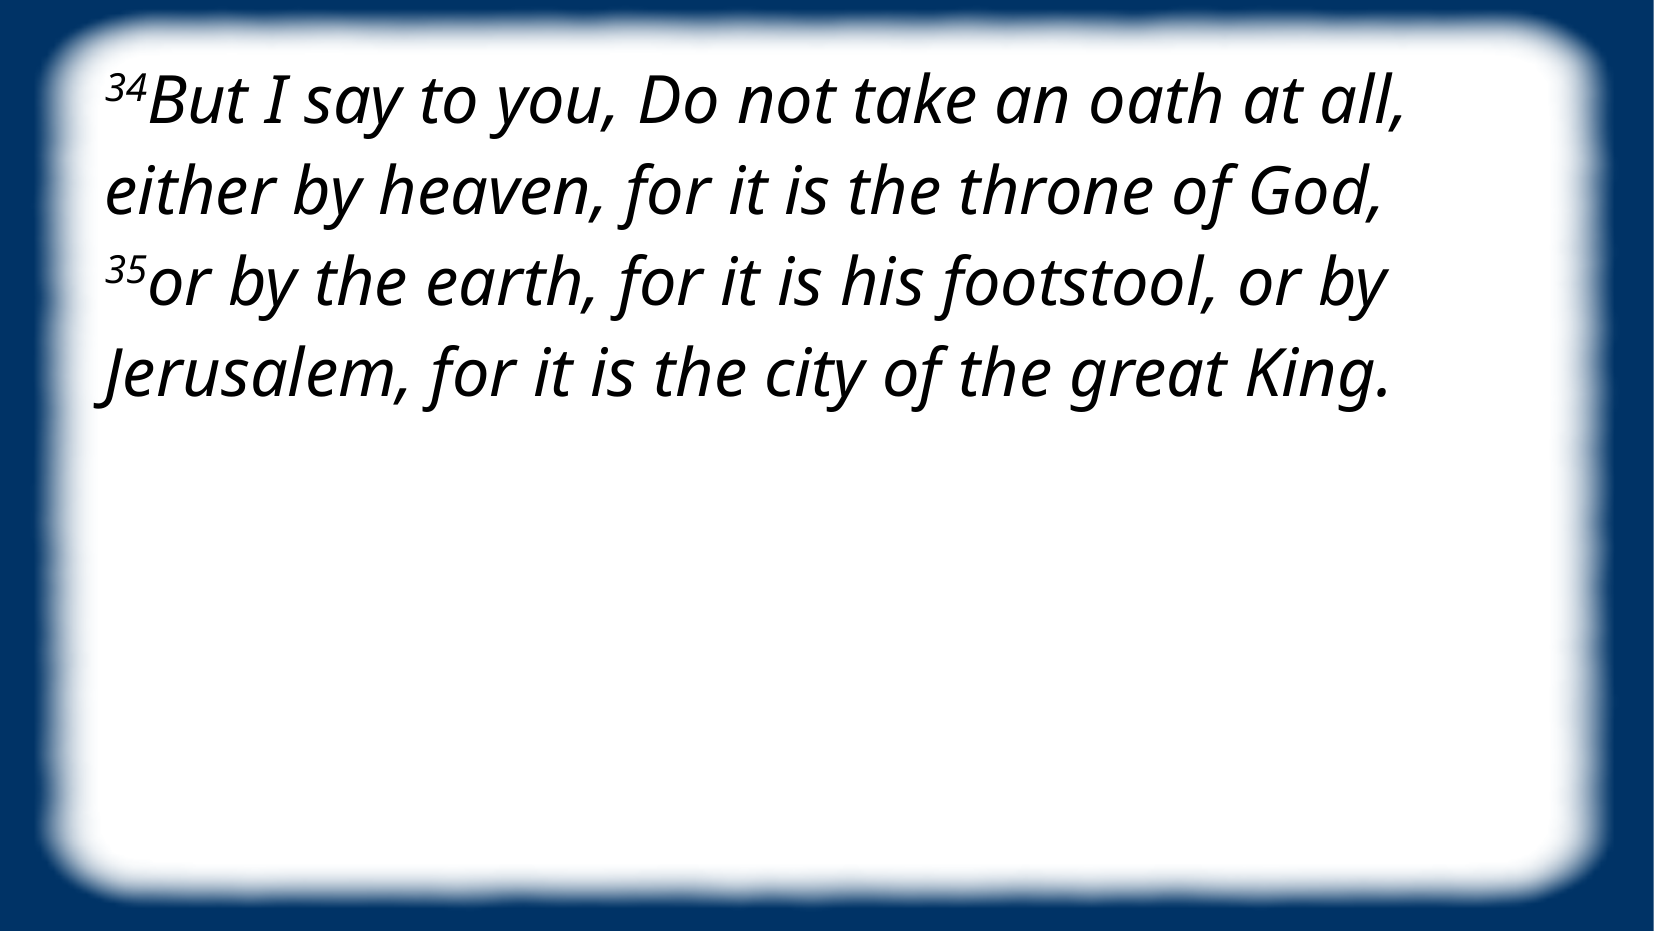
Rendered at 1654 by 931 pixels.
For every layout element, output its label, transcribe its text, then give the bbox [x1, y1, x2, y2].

picture [0, 0, 1654, 931]
text_box 34But I say to you, Do not take an oath at all, either by heaven, for it is the throne of God, 35or by the earth, for it is his footstool, or by Jerusalem, for it is the city of the great King. [90, 45, 1561, 415]
